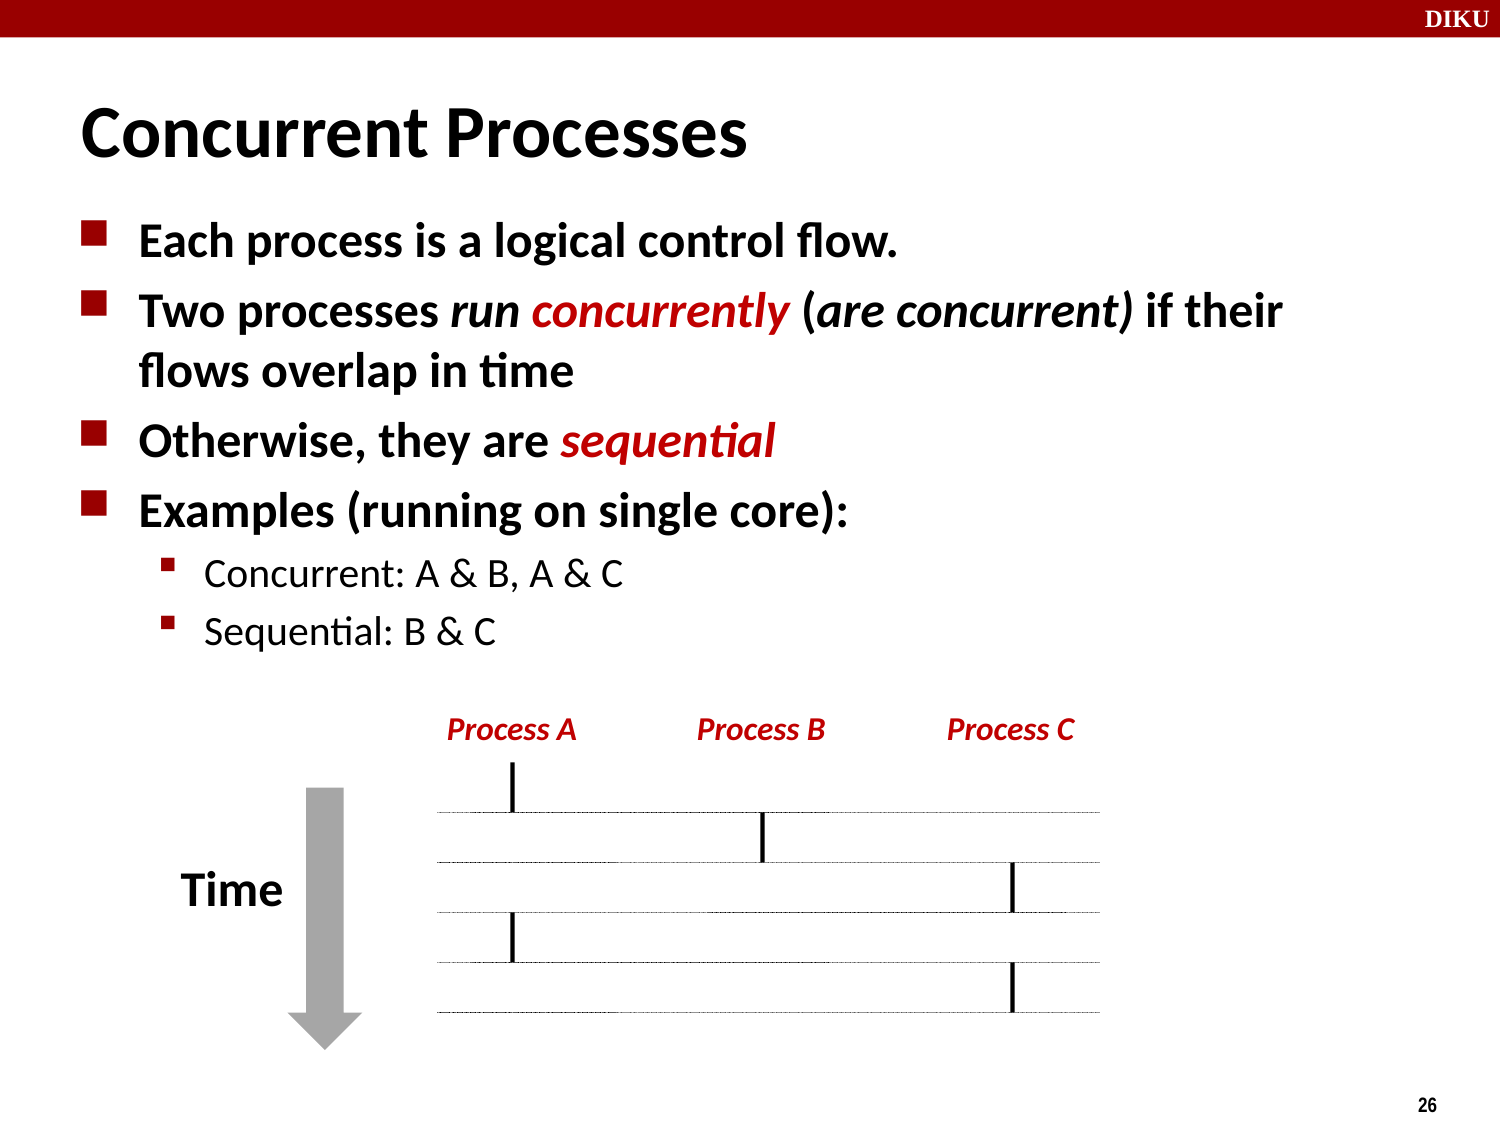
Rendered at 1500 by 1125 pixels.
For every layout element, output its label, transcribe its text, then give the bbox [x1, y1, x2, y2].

text_box [287, 787, 363, 1051]
list Each process is a logical control flow. Two processes run concurrently (are concurrent) if their flows overlap in time Otherwise, they are sequential Examples (running on single core): Concurrent: A & B, A & C Sequential: B & C [67, 200, 1363, 625]
title Concurrent Processes [66, 80, 1063, 175]
text_box Process B [682, 699, 841, 755]
text_box Time [165, 849, 300, 925]
text_box Process A [432, 699, 593, 755]
text_box Process C [932, 699, 1090, 755]
